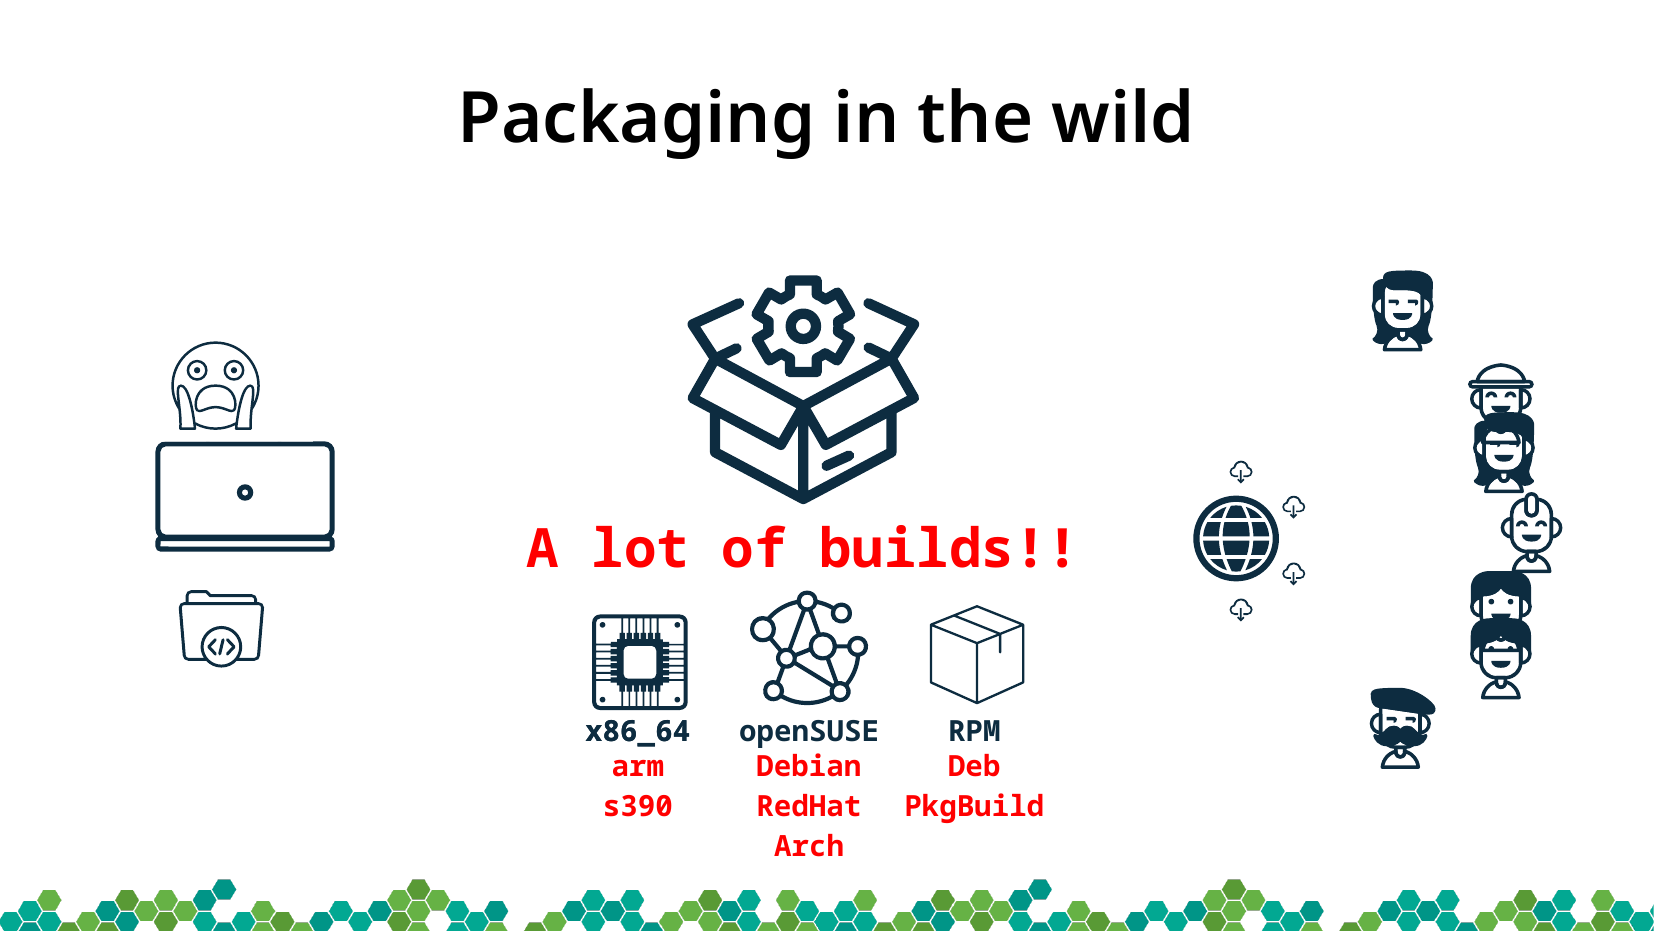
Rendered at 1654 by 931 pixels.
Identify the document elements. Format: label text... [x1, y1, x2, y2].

text_box arm s390 [561, 804, 715, 839]
text_box openSUSE [720, 702, 885, 756]
picture [0, 871, 1654, 931]
text_box Debian RedHat Arch [720, 756, 885, 898]
picture [1351, 259, 1583, 780]
text_box Deb PkgBuild [885, 756, 1063, 898]
picture [1223, 590, 1259, 627]
picture [118, 312, 373, 567]
text_box RPM [885, 702, 1063, 756]
picture [588, 611, 691, 739]
title Packaging in the wild [82, 37, 1571, 193]
picture [750, 590, 869, 702]
picture [918, 596, 1036, 702]
picture [171, 578, 272, 680]
picture [1193, 488, 1312, 591]
text_box A lot of builds!! [501, 501, 1105, 585]
picture [685, 271, 922, 501]
text_box x86_64 [561, 702, 715, 804]
picture [1223, 453, 1259, 489]
text_box [124, 276, 313, 442]
